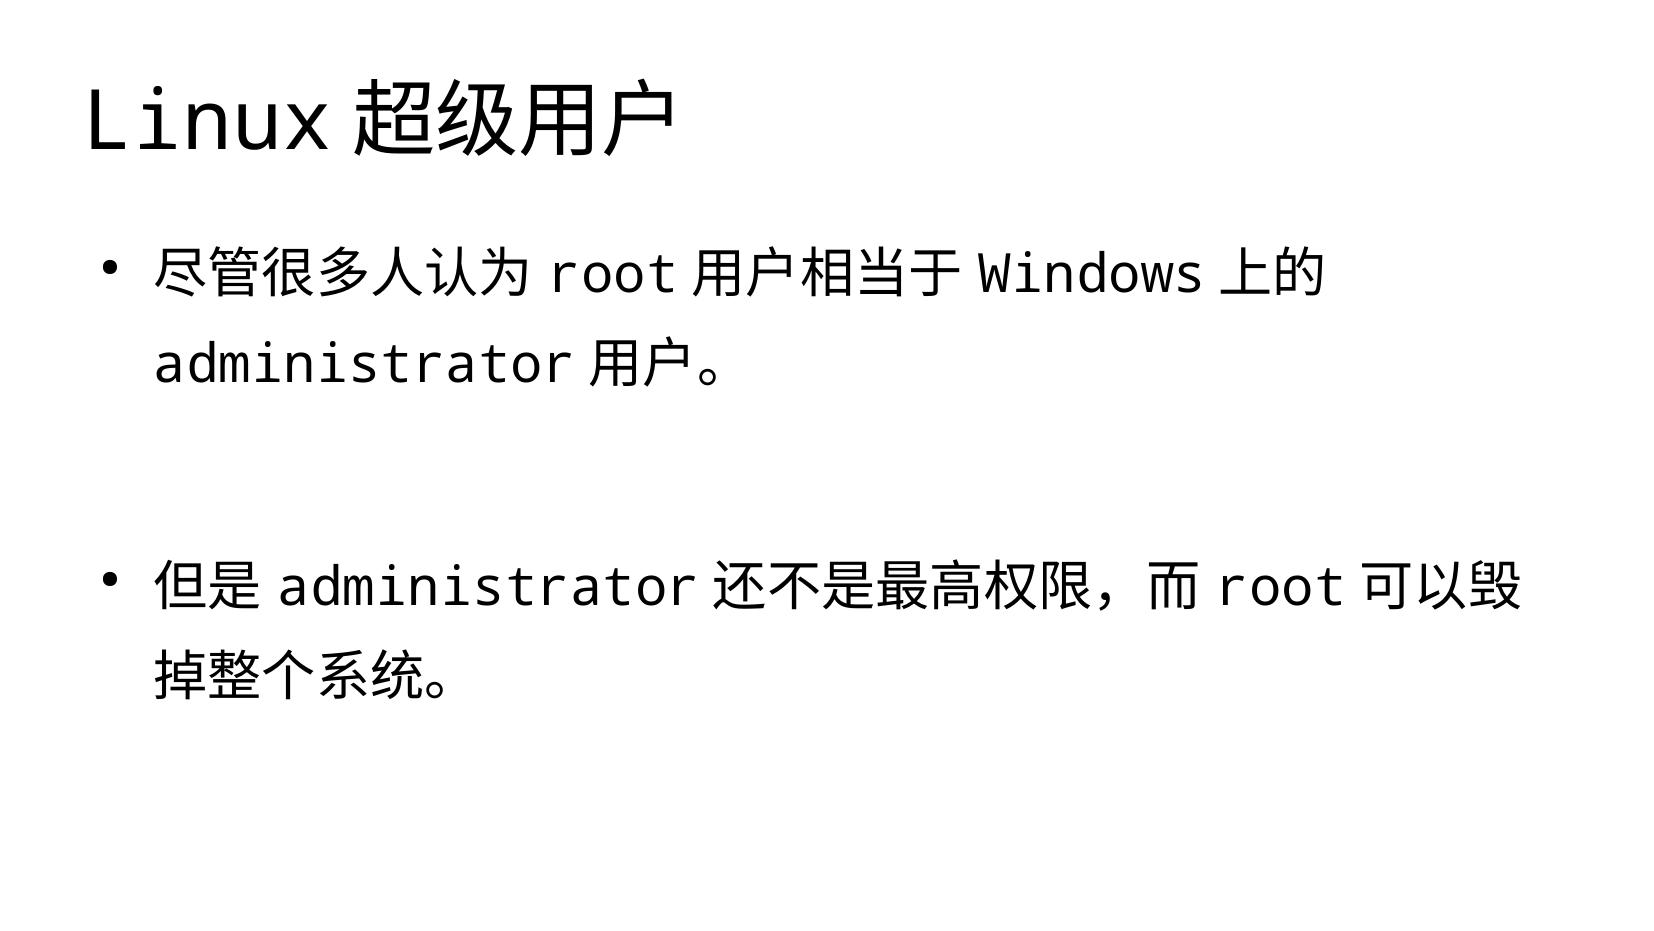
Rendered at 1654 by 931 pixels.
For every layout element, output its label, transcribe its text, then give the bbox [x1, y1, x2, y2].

title Linux超级用户 [82, 37, 1571, 189]
list 尽管很多人认为root用户相当于Windows上的administrator用户。 但是administrator还不是最高权限，而root可以毁掉整个系统。 [82, 217, 1571, 758]
